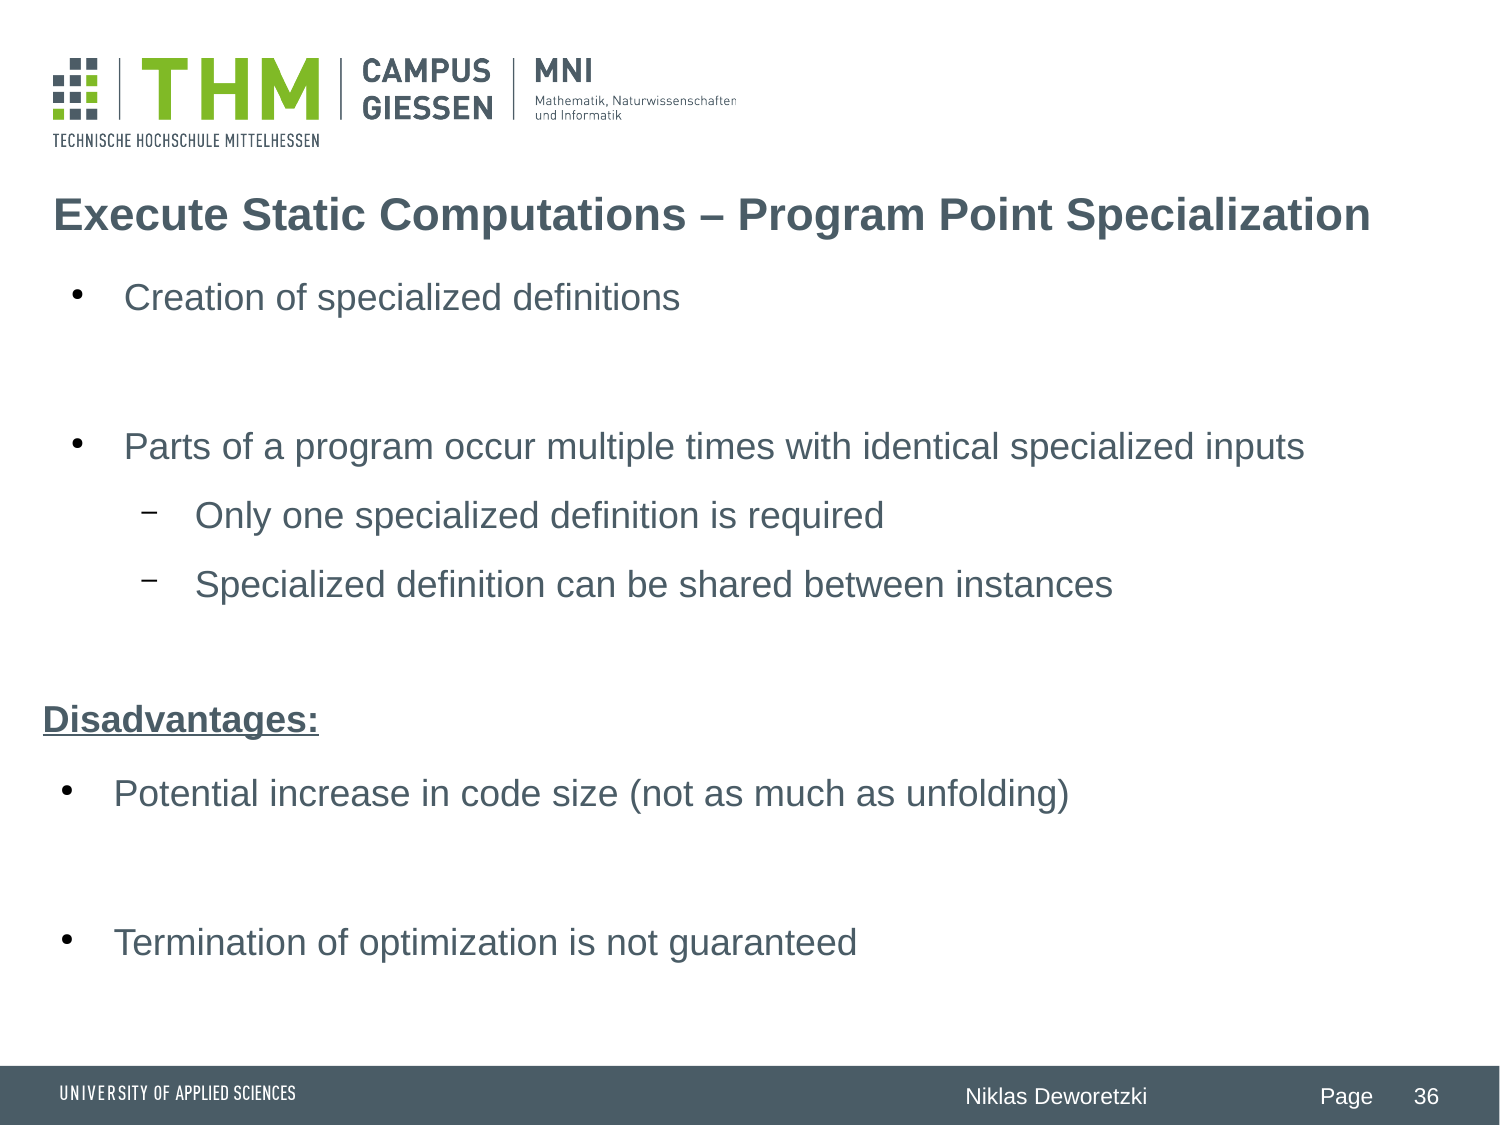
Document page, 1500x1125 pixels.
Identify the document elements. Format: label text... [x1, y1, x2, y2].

title Execute Static Computations – Program Point Specialization [53, 177, 1435, 265]
list Creation of specialized definitions Parts of a program occur multiple times with identical specialized inputs Only one specialized definition is required Specialized definition can be shared between instances [53, 265, 1436, 1024]
slide_number <number> [1376, 1073, 1455, 1118]
picture [53, 58, 736, 147]
list Disadvantages: Potential increase in code size (not as much as unfolding) Termination of optimization is not guaranteed [42, 687, 1425, 947]
picture [59, 1082, 296, 1104]
